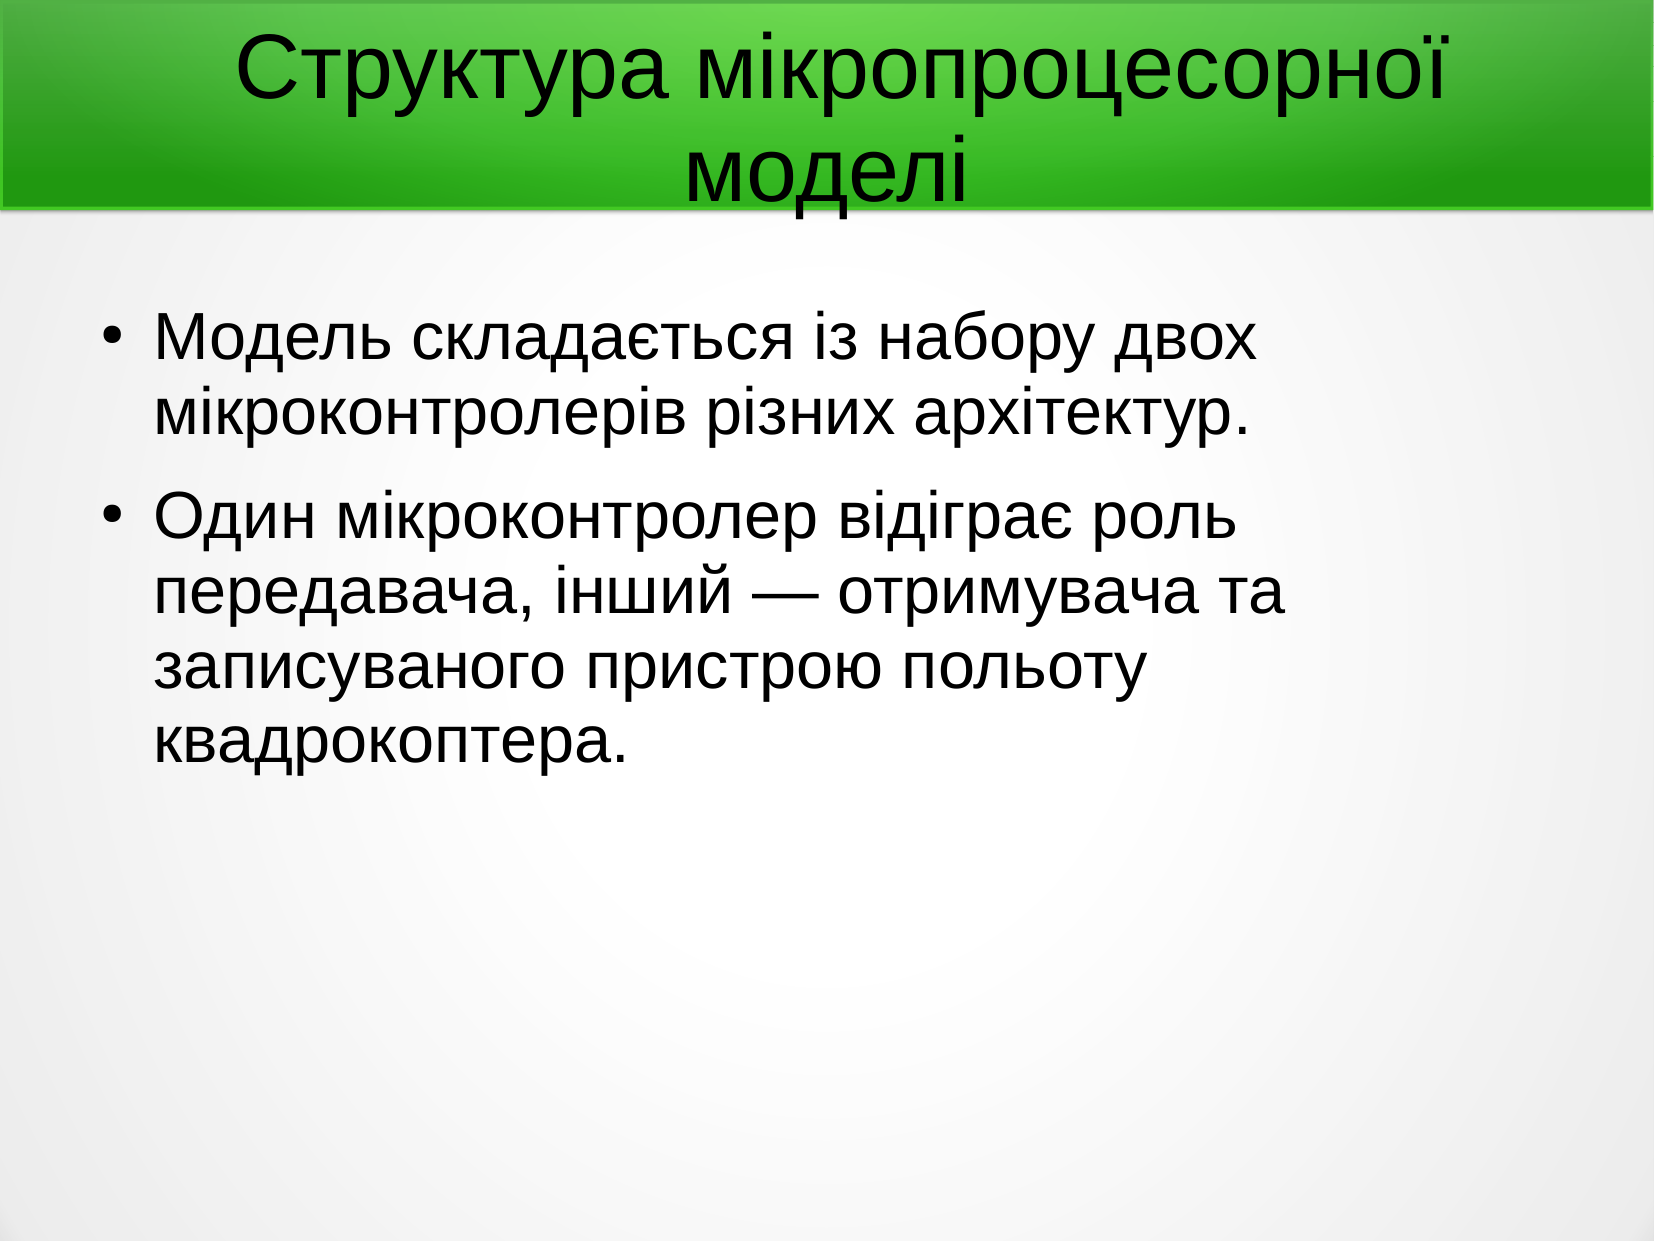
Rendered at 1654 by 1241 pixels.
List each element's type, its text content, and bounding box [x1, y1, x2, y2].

title Структура мікропроцесорної моделі [82, 15, 1571, 221]
list Модель складається із набору двох мікроконтролерів різних архітектур. Один мікроконтролер відіграє роль передавача, інший — отримувача та записуваного пристрою польоту квадрокоптера. [82, 299, 1571, 1019]
